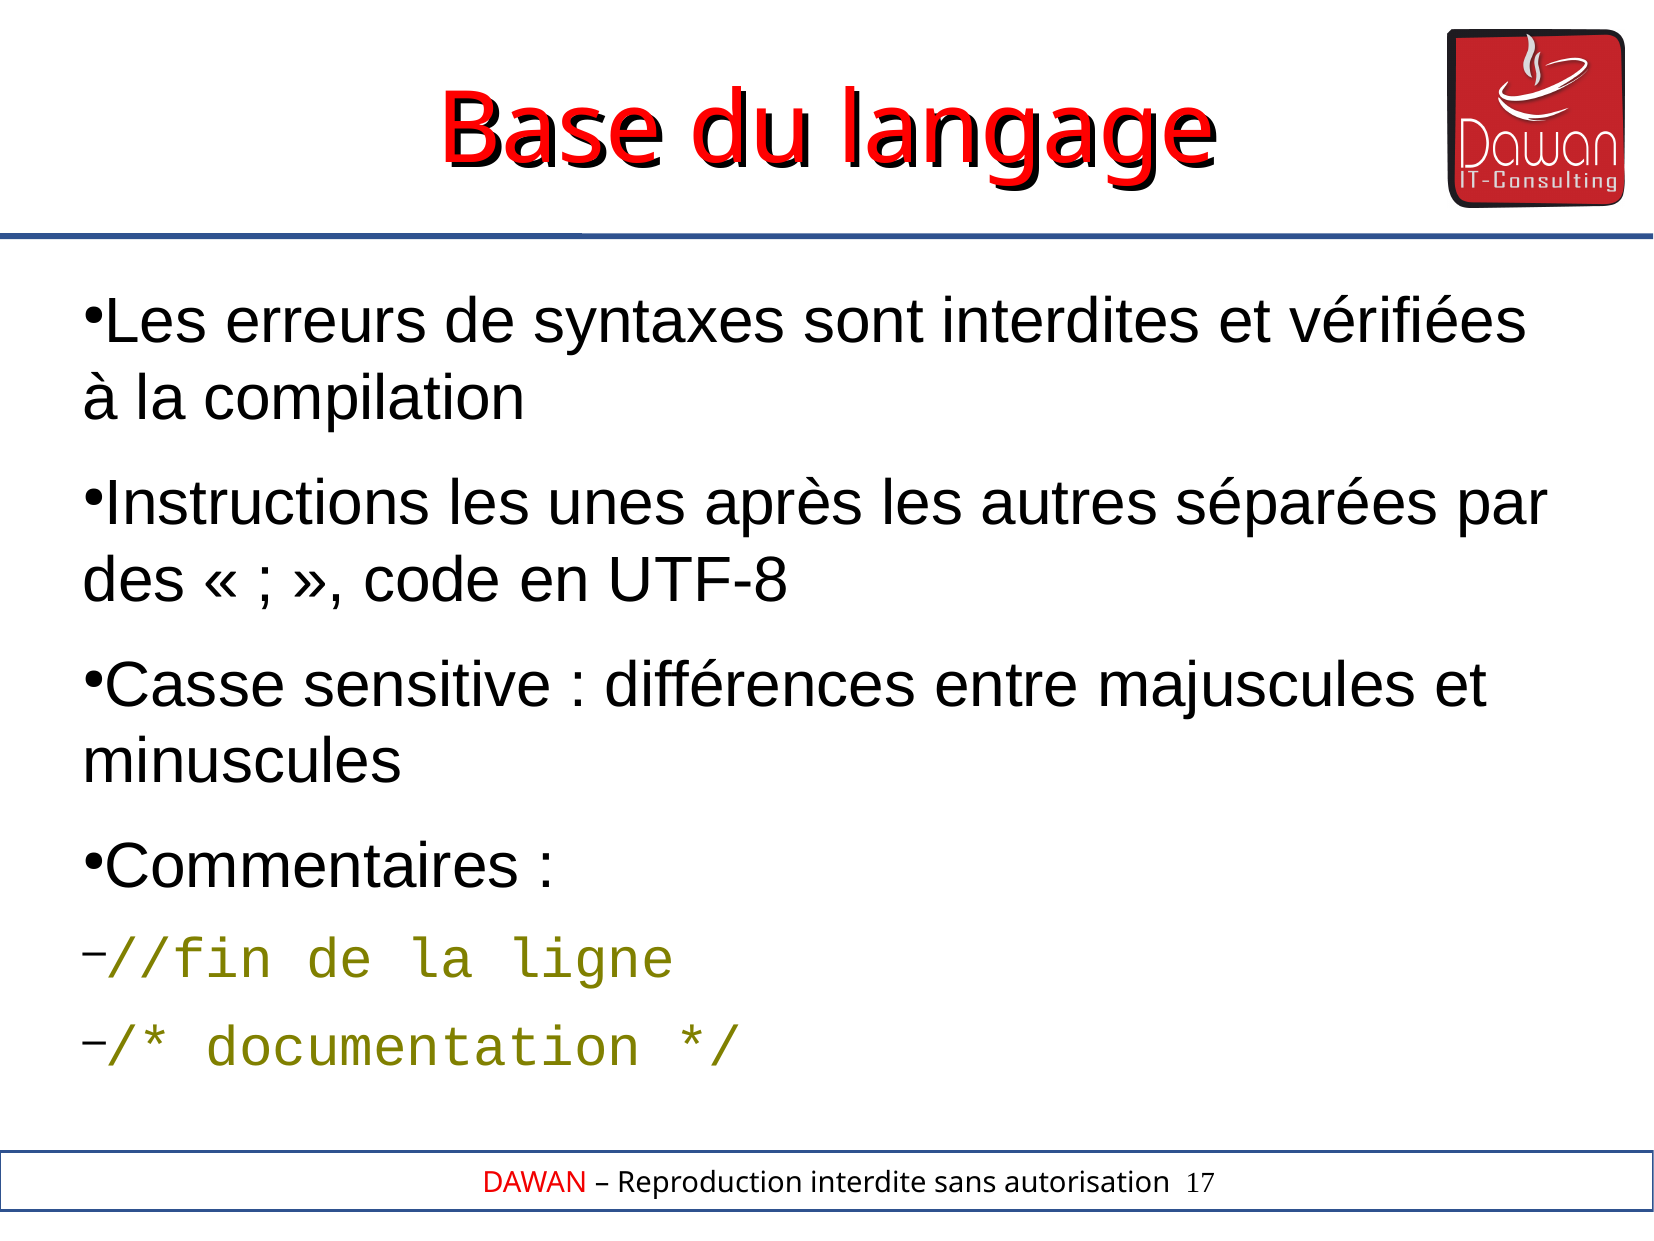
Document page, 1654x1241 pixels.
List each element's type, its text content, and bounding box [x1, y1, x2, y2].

list Les erreurs de syntaxes sont interdites et vérifiées à la compilation Instructions les unes après les autres séparées par des « ; », code en UTF-8 Casse sensitive : différences entre majuscules et minuscules Commentaires : //fin de la ligne /* documentation */ [82, 278, 1571, 1083]
title Base du langage [82, 15, 1571, 229]
text_box [1185, 1163, 1565, 1228]
